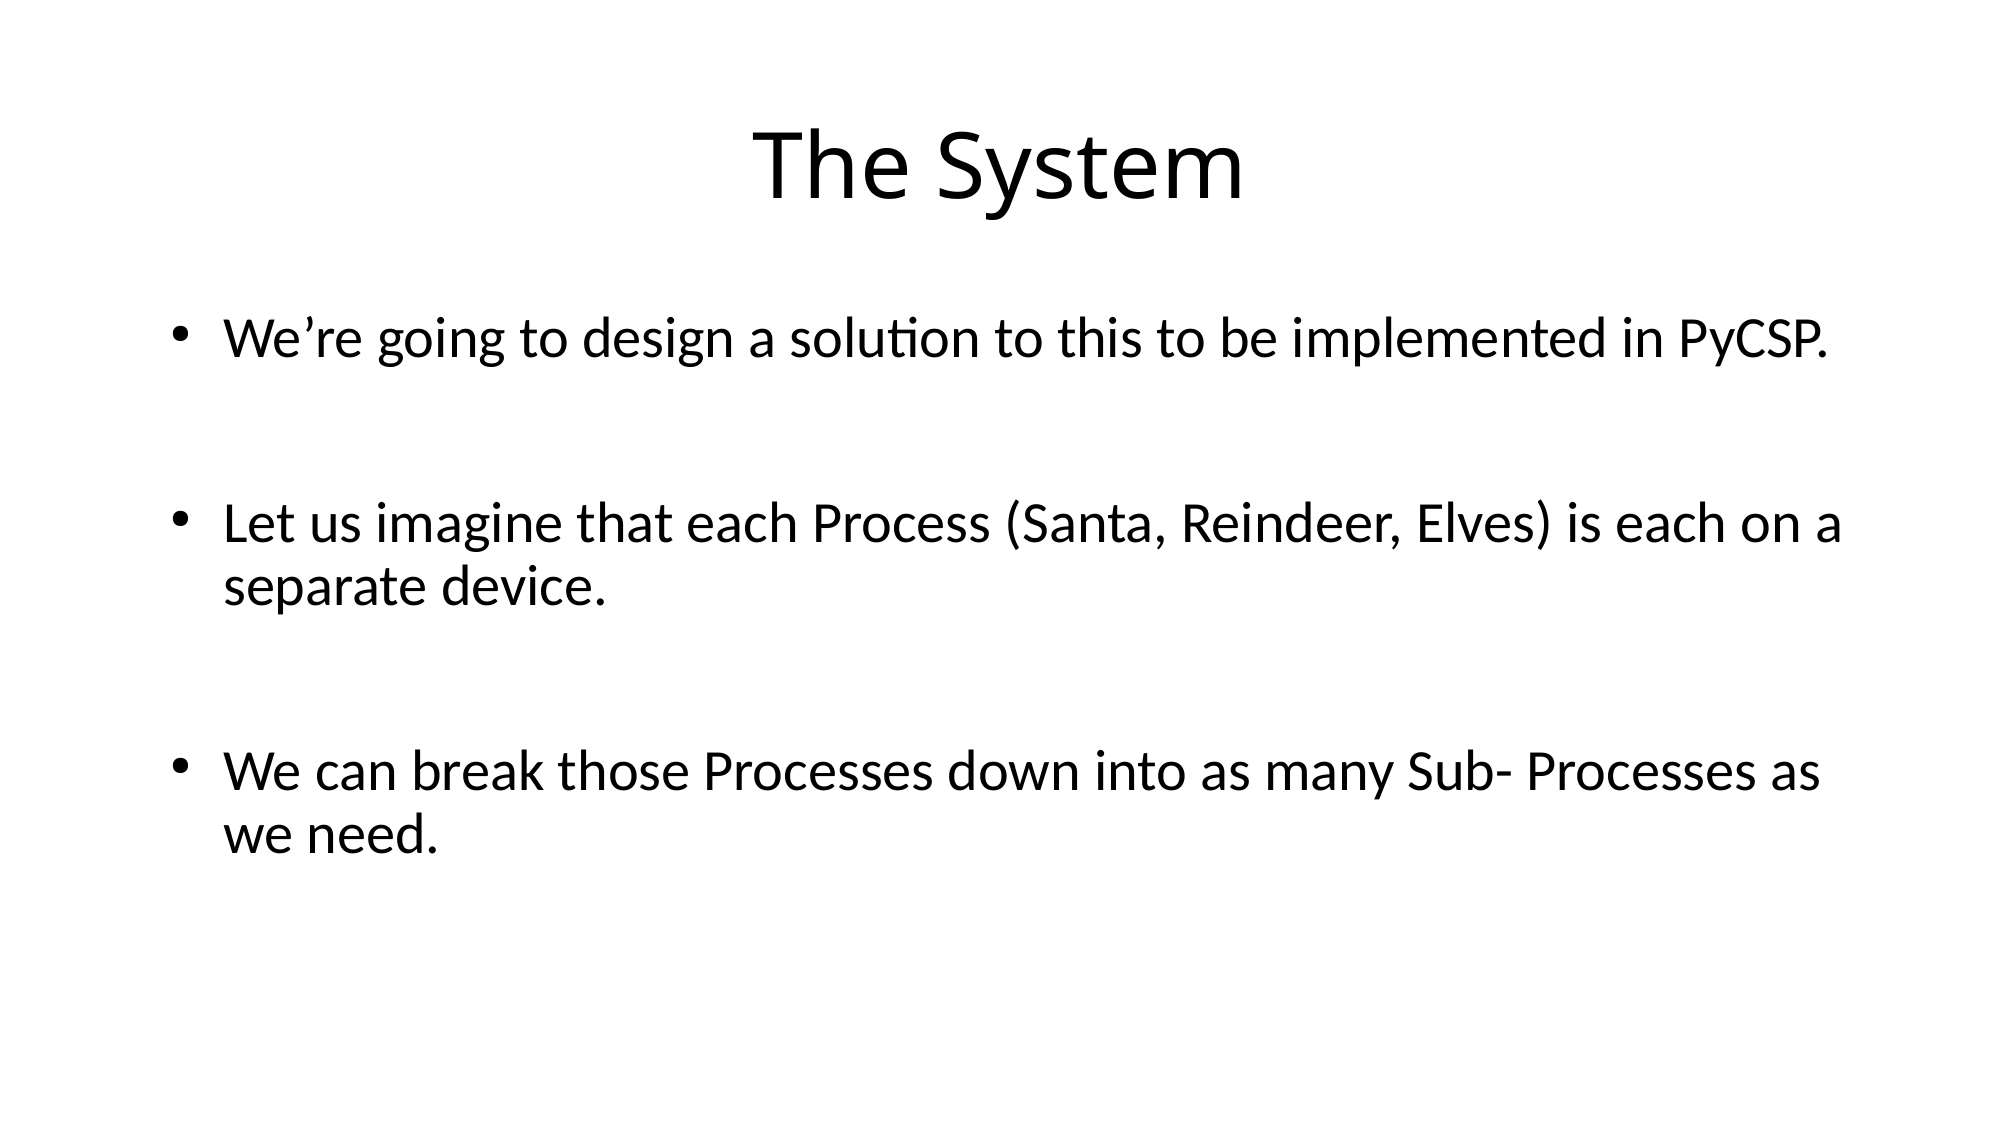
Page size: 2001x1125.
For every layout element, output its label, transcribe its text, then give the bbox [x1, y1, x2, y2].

title The System [137, 59, 1863, 278]
list We’re going to design a solution to this to be implemented in PyCSP. Let us imagine that each Process (Santa, Reindeer, Elves) is each on a separate device. We can break those Processes down into as many Sub- Processes as we need. [137, 299, 1863, 1014]
